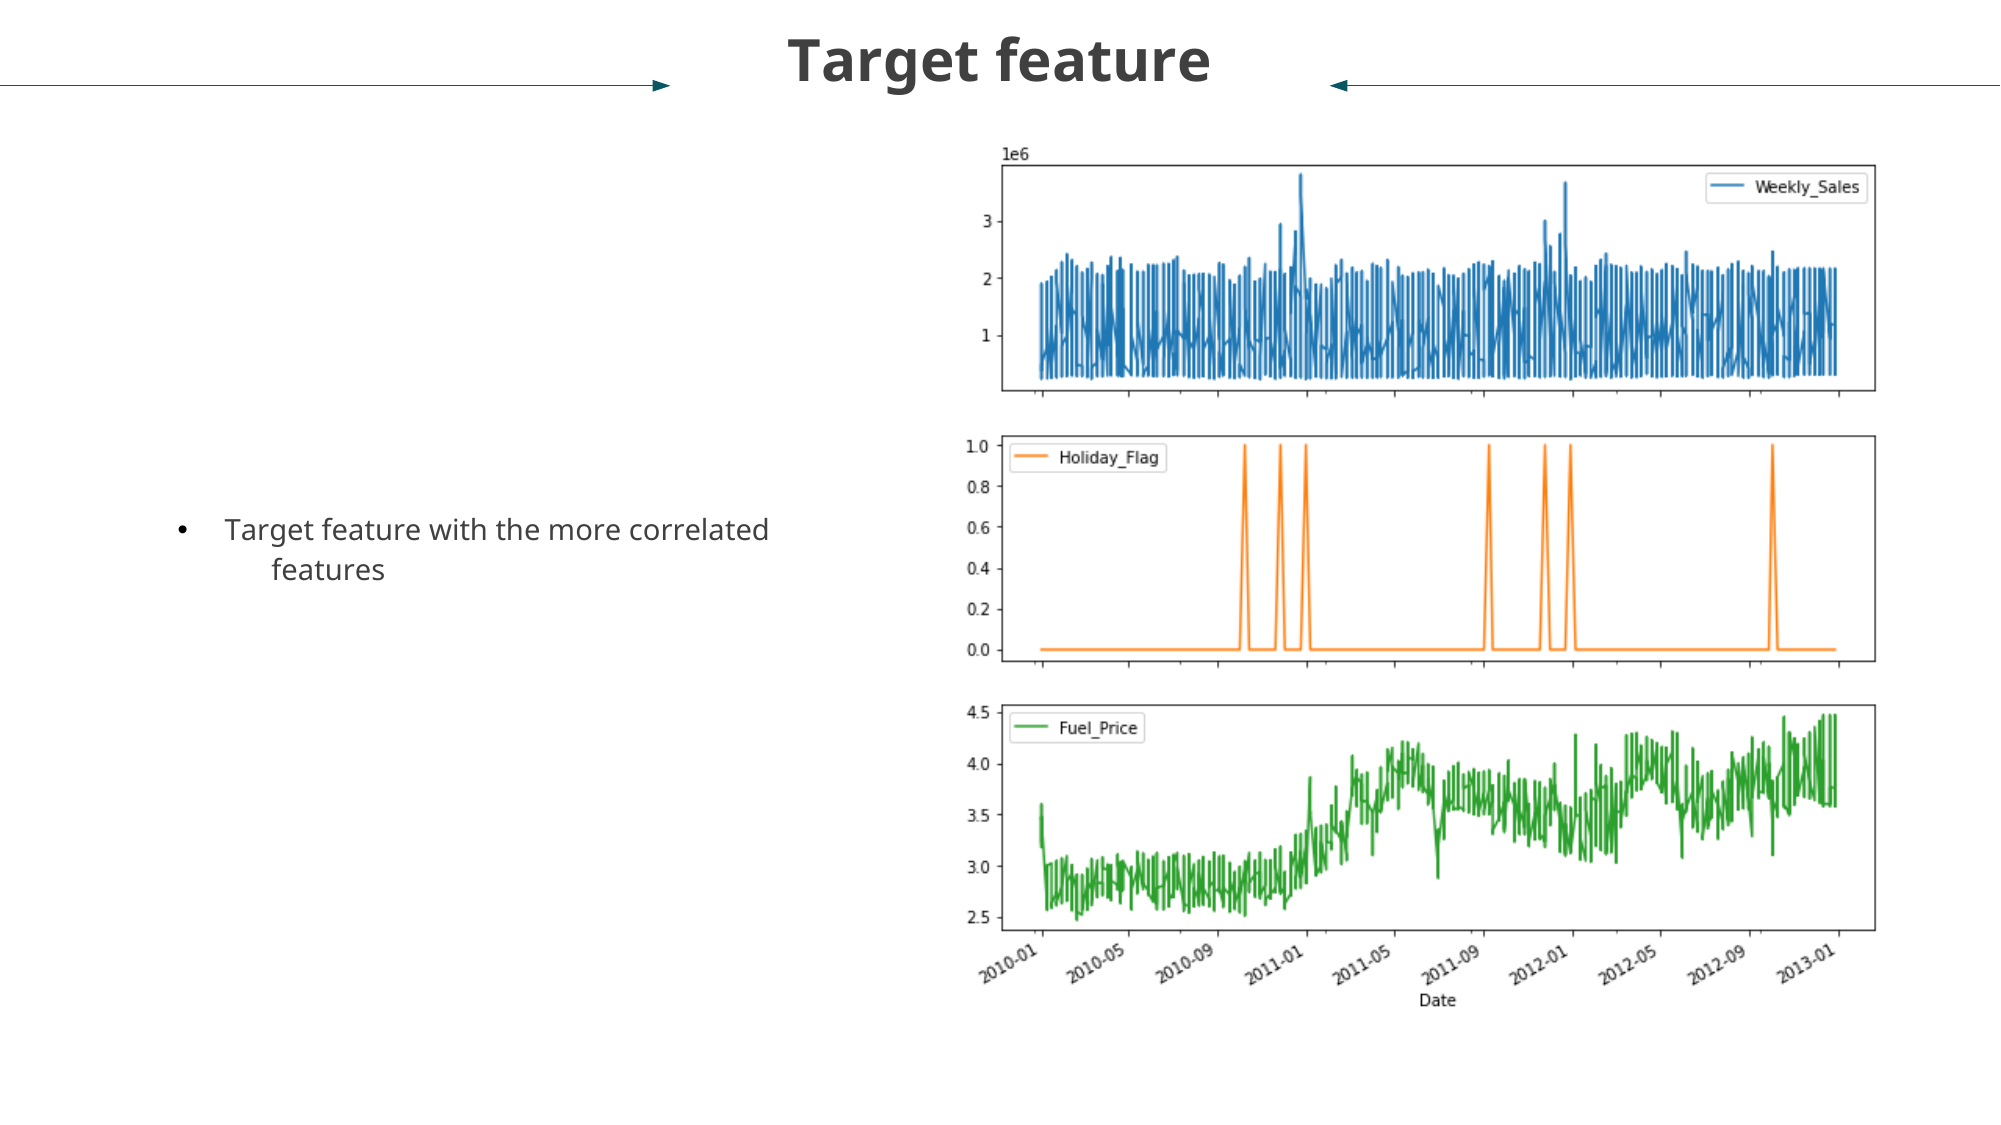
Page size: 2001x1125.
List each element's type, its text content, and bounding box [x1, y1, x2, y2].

picture [961, 140, 1884, 1019]
text_box Target feature with the more correlated features [178, 507, 849, 586]
text_box Target feature [37, 31, 1963, 159]
